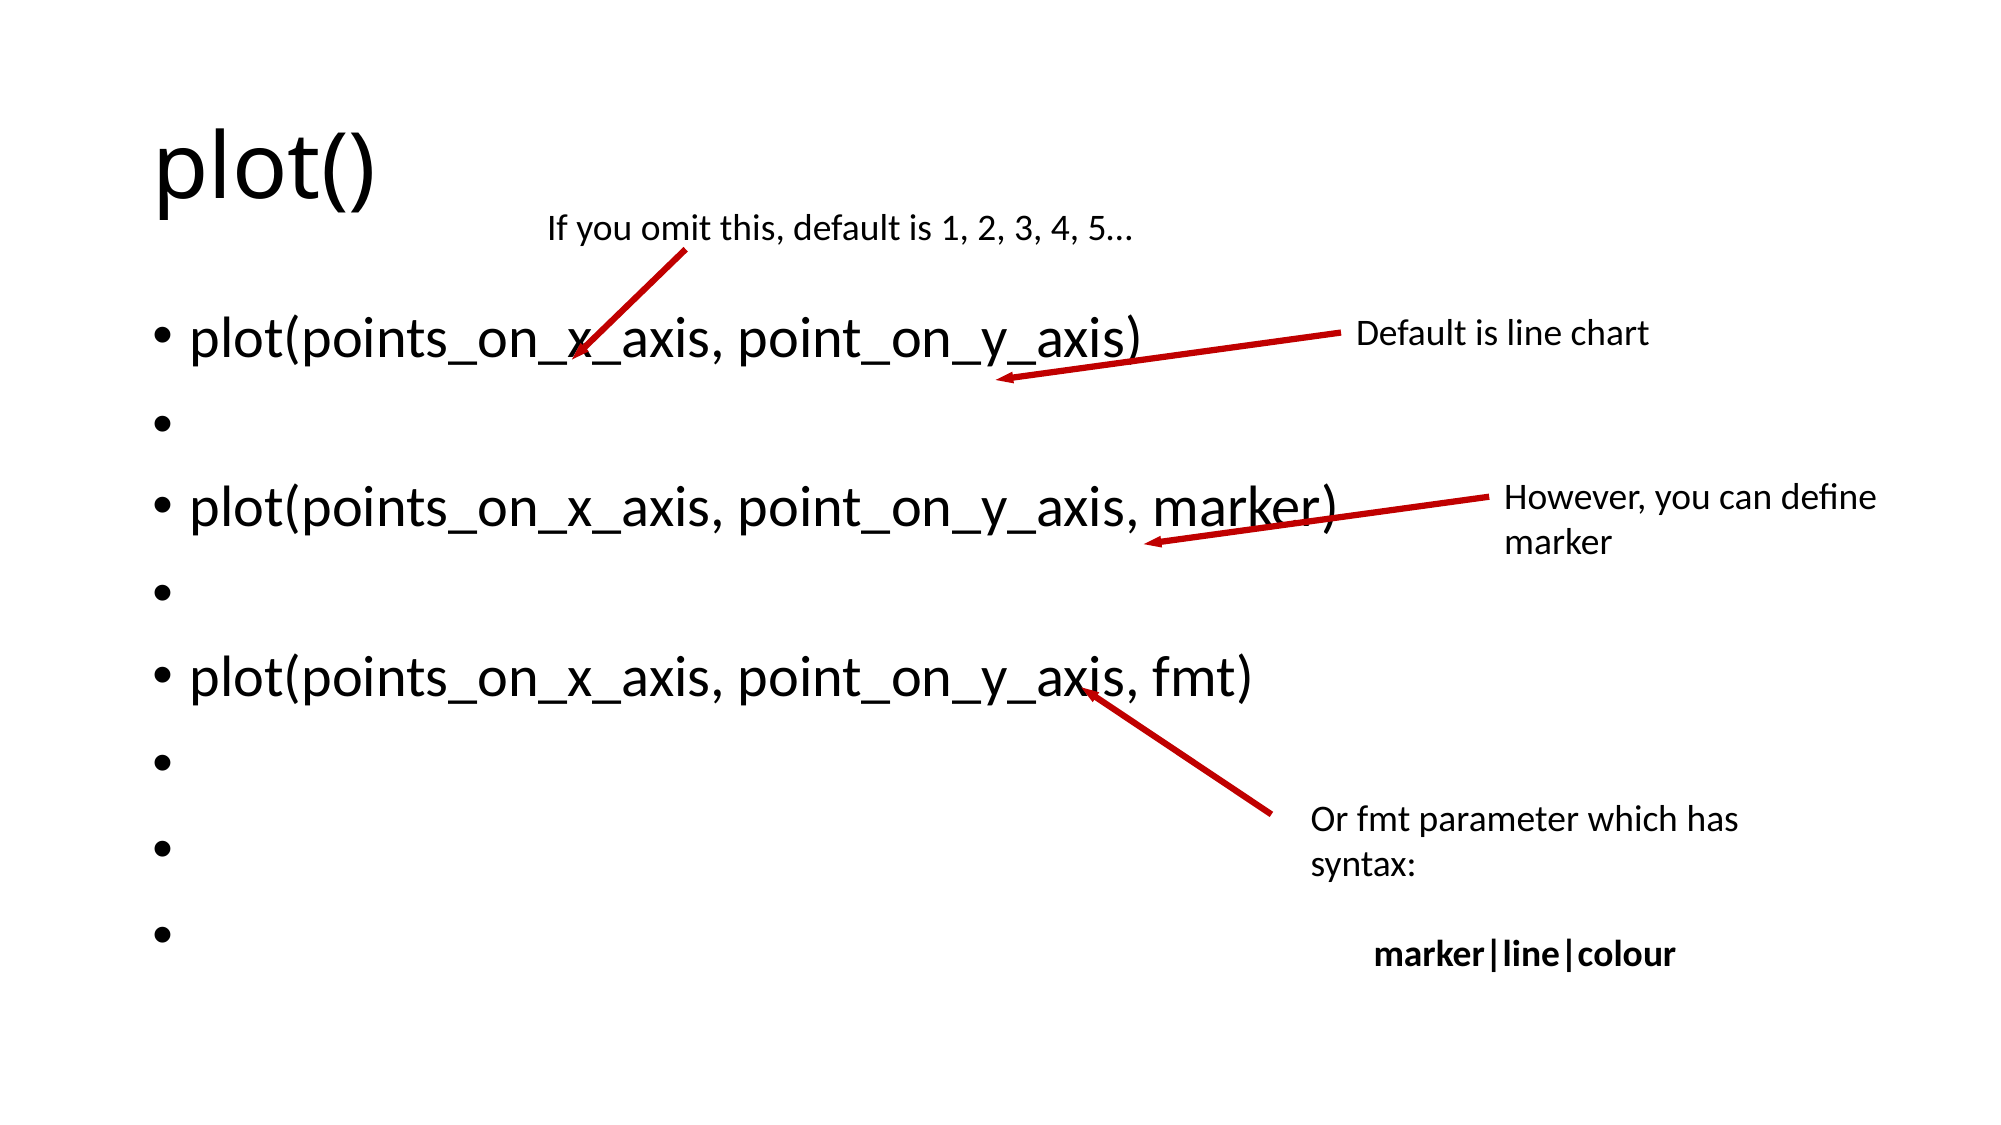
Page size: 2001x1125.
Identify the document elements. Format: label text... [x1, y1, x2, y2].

text_box Default is line chart [1341, 300, 1822, 361]
text_box If you omit this, default is 1, 2, 3, 4, 5… [532, 195, 1192, 256]
list plot(points_on_x_axis, point_on_y_axis) plot(points_on_x_axis, point_on_y_axis, marker) plot(points_on_x_axis, point_on_y_axis, fmt) [137, 299, 1863, 1014]
text_box Or fmt parameter which has syntax: marker|line|colour [1295, 786, 1776, 984]
text_box However, you can define marker [1489, 464, 1970, 571]
title plot() [137, 59, 1863, 278]
